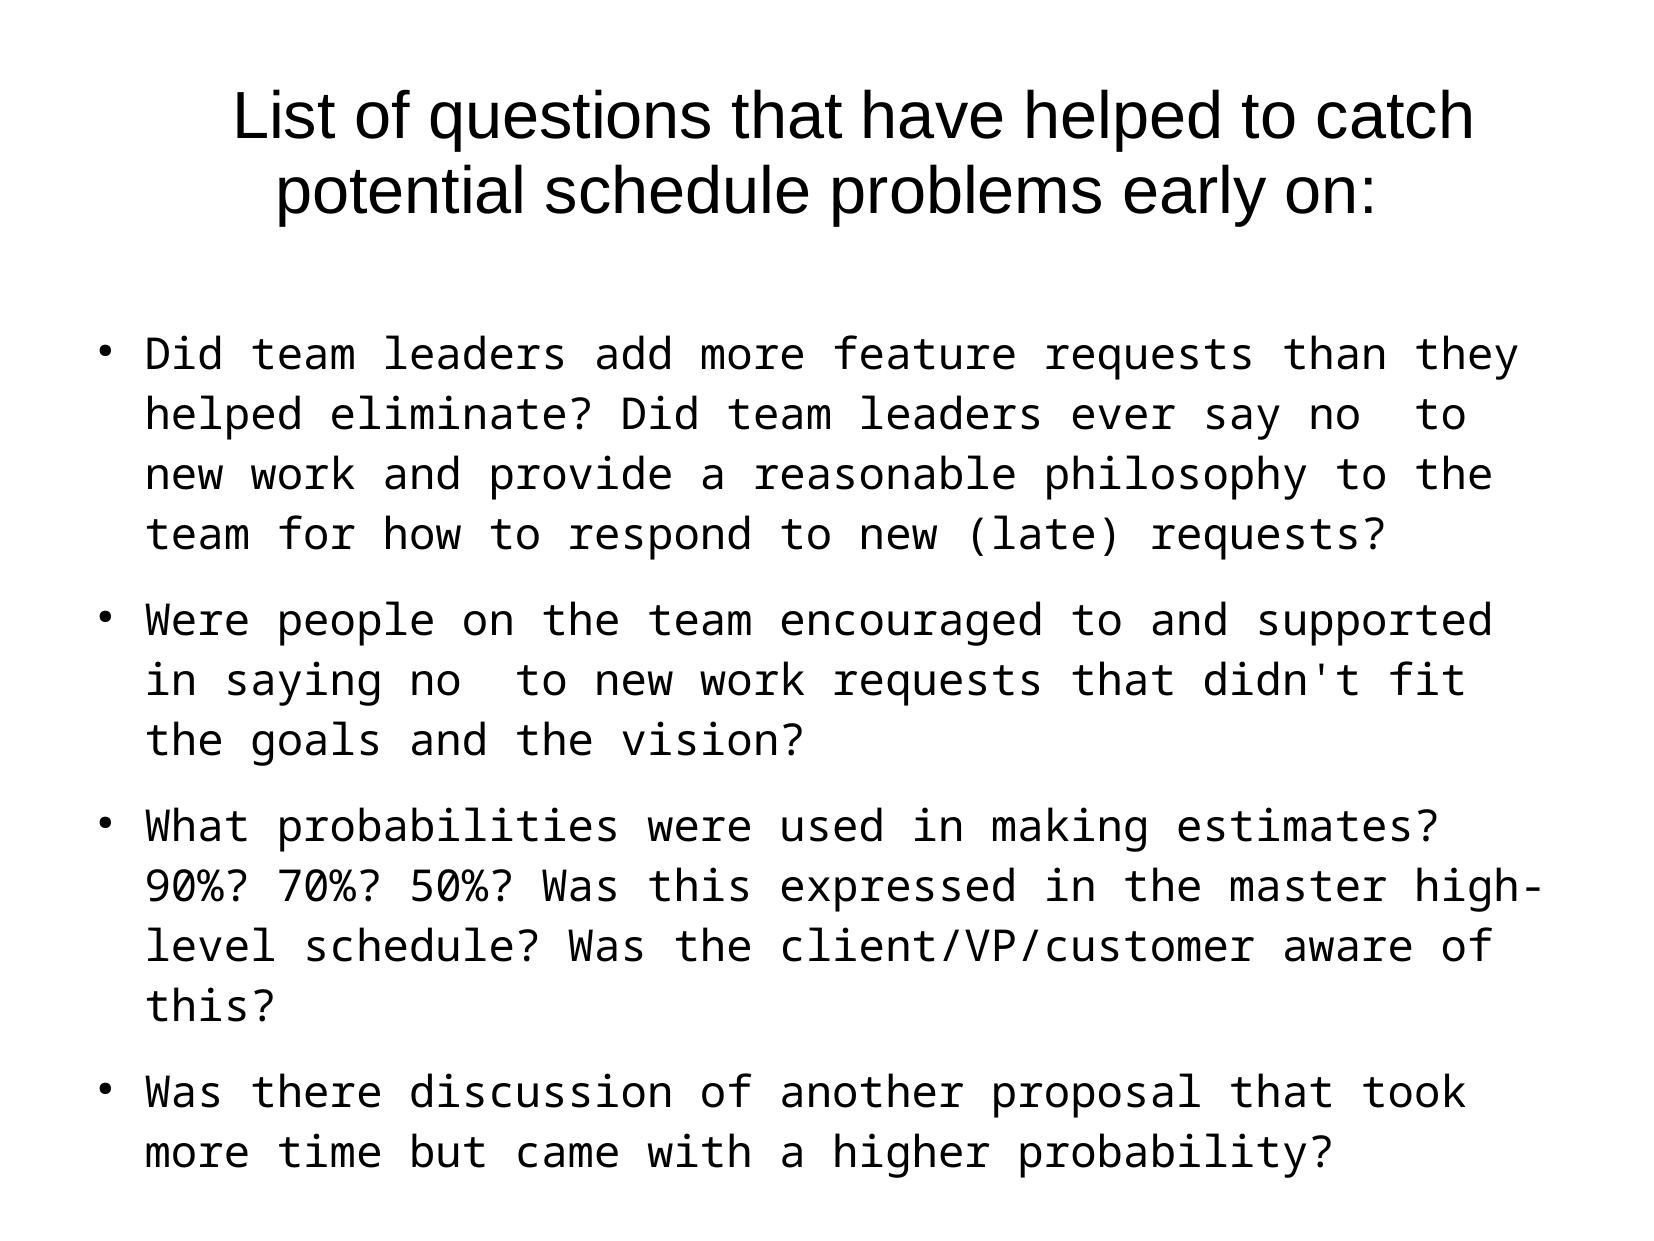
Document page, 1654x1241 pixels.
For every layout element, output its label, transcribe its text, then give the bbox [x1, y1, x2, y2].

list Did team leaders add more feature requests than they helped eliminate? Did team leaders ever say no to new work and provide a reasonable philosophy to the team for how to respond to new (late) requests? Were people on the team encouraged to and supported in saying no to new work requests that didn't fit the goals and the vision? What probabilities were used in making estimates? 90%? 70%? 50%? Was this expressed in the master high-level schedule? Was the client/VP/customer aware of this? Was there discussion of another proposal that took more time but came with a higher probability? [82, 236, 1571, 1182]
title List of questions that have helped to catch potential schedule problems early on: [82, 49, 1571, 236]
